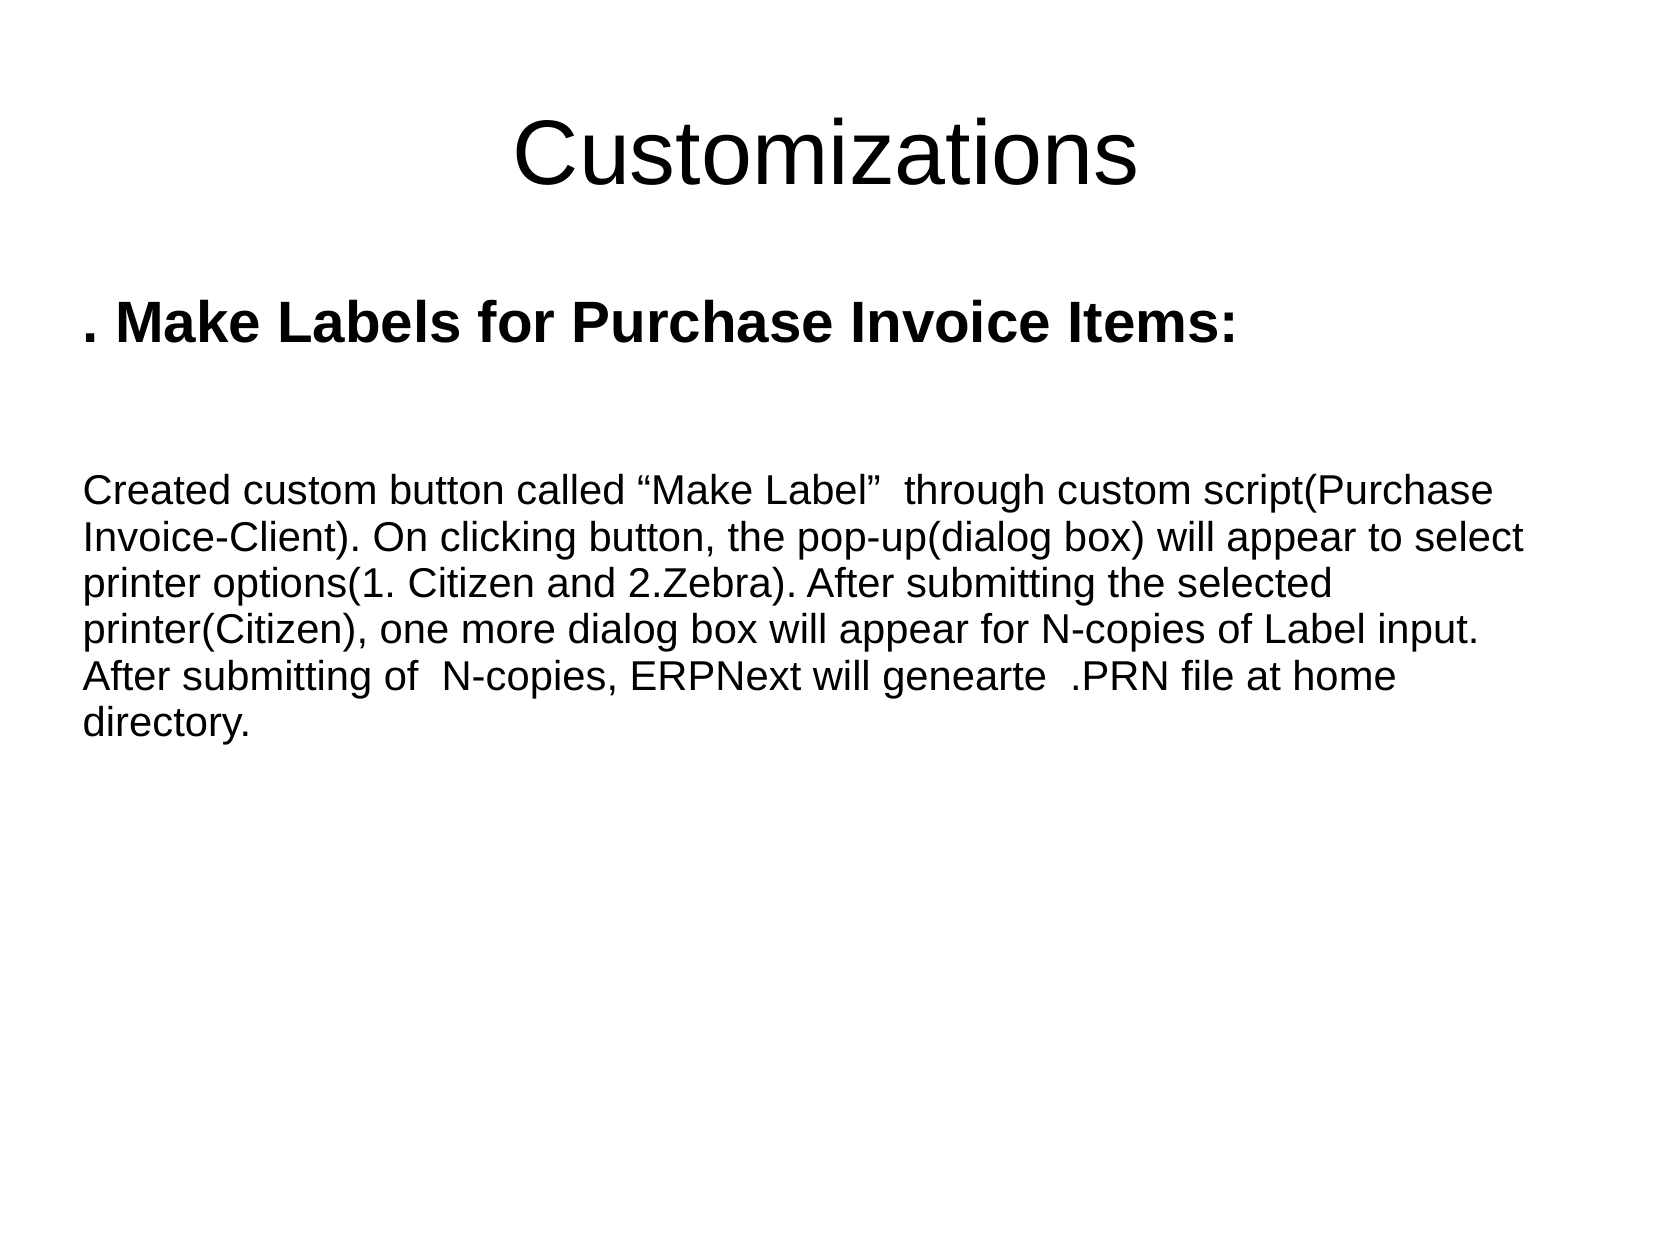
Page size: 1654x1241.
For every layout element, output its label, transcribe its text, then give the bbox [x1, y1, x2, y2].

list . Make Labels for Purchase Invoice Items: Created custom button called “Make Label” through custom script(Purchase Invoice-Client). On clicking button, the pop-up(dialog box) will appear to select printer options(1. Citizen and 2.Zebra). After submitting the selected printer(Citizen), one more dialog box will appear for N-copies of Label input. After submitting of N-copies, ERPNext will genearte .PRN file at home directory. [82, 290, 1571, 1010]
title Customizations [82, 49, 1571, 257]
